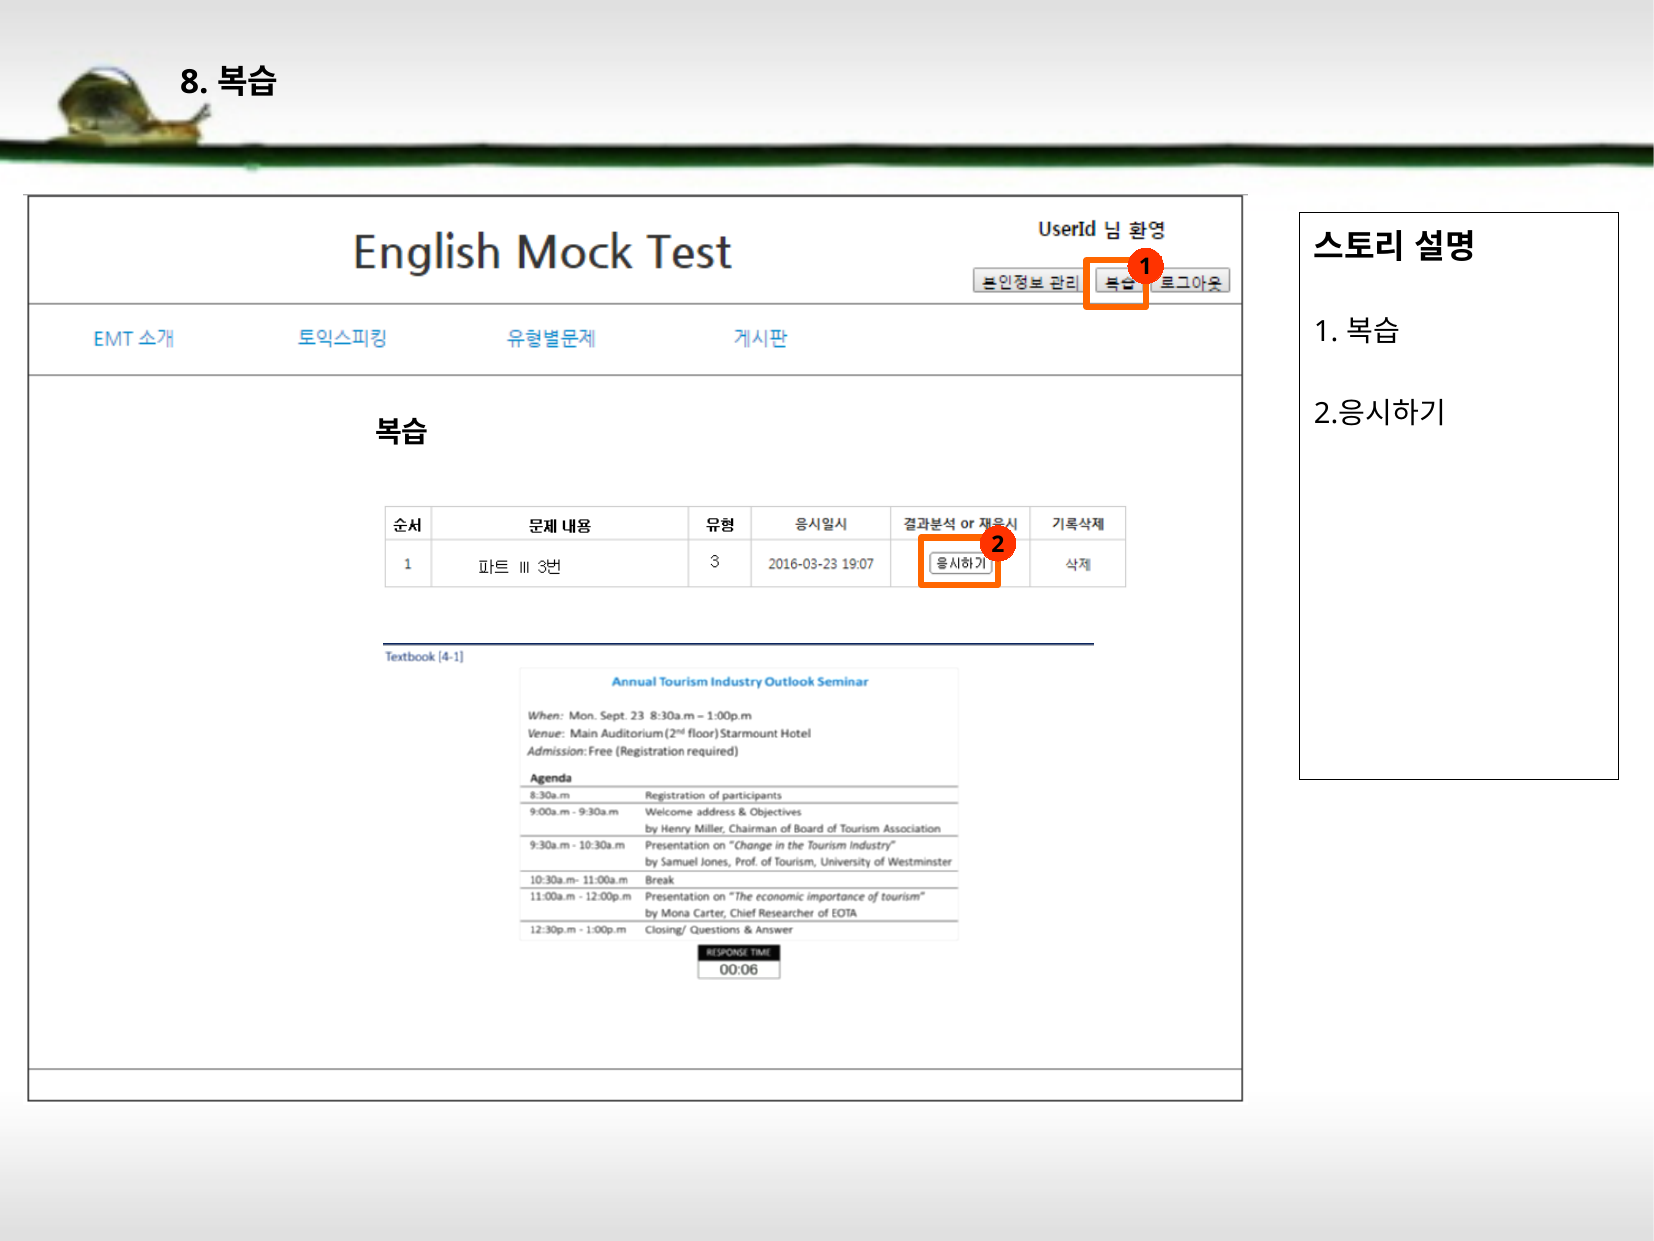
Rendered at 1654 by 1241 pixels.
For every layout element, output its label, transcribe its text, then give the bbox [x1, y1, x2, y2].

picture [0, 0, 1654, 1241]
text_box 복습 [360, 401, 621, 450]
text_box 2 [980, 525, 1016, 562]
text_box 8. 복습 [165, 47, 461, 139]
text_box 스토리 설명 1. 복습 2.응시하기 [1299, 212, 1619, 780]
text_box 1 [1127, 248, 1164, 284]
